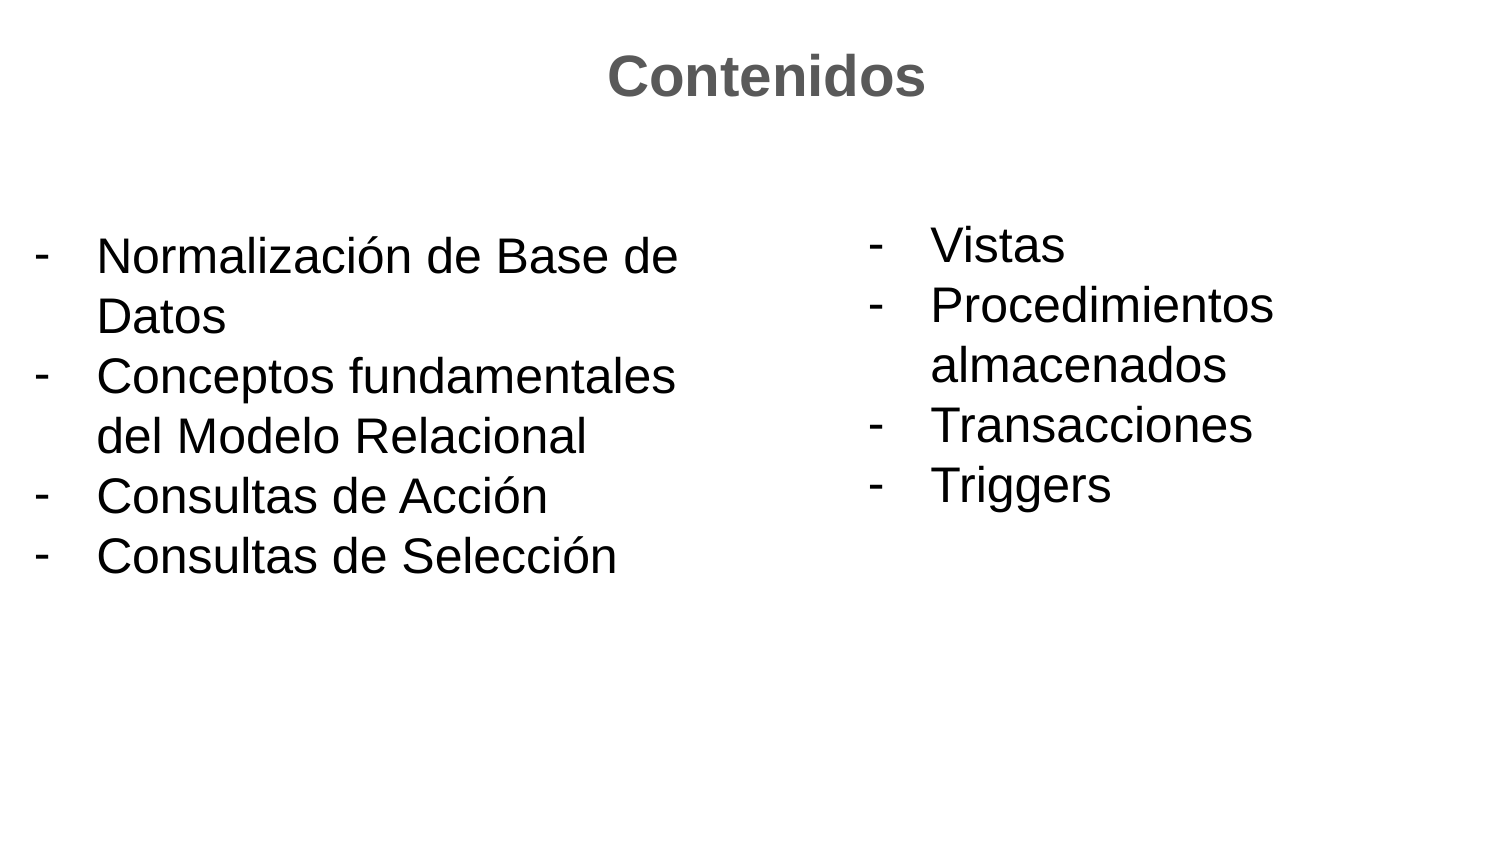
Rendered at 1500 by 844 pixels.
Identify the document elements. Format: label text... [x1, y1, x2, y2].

text_box Vistas Procedimientos almacenados Transacciones Triggers [840, 197, 1453, 798]
text_box Normalización de Base de Datos Conceptos fundamentales del Modelo Relacional Consultas de Acción Consultas de Selección [6, 208, 740, 799]
subtitle Contenidos [68, 23, 1467, 154]
